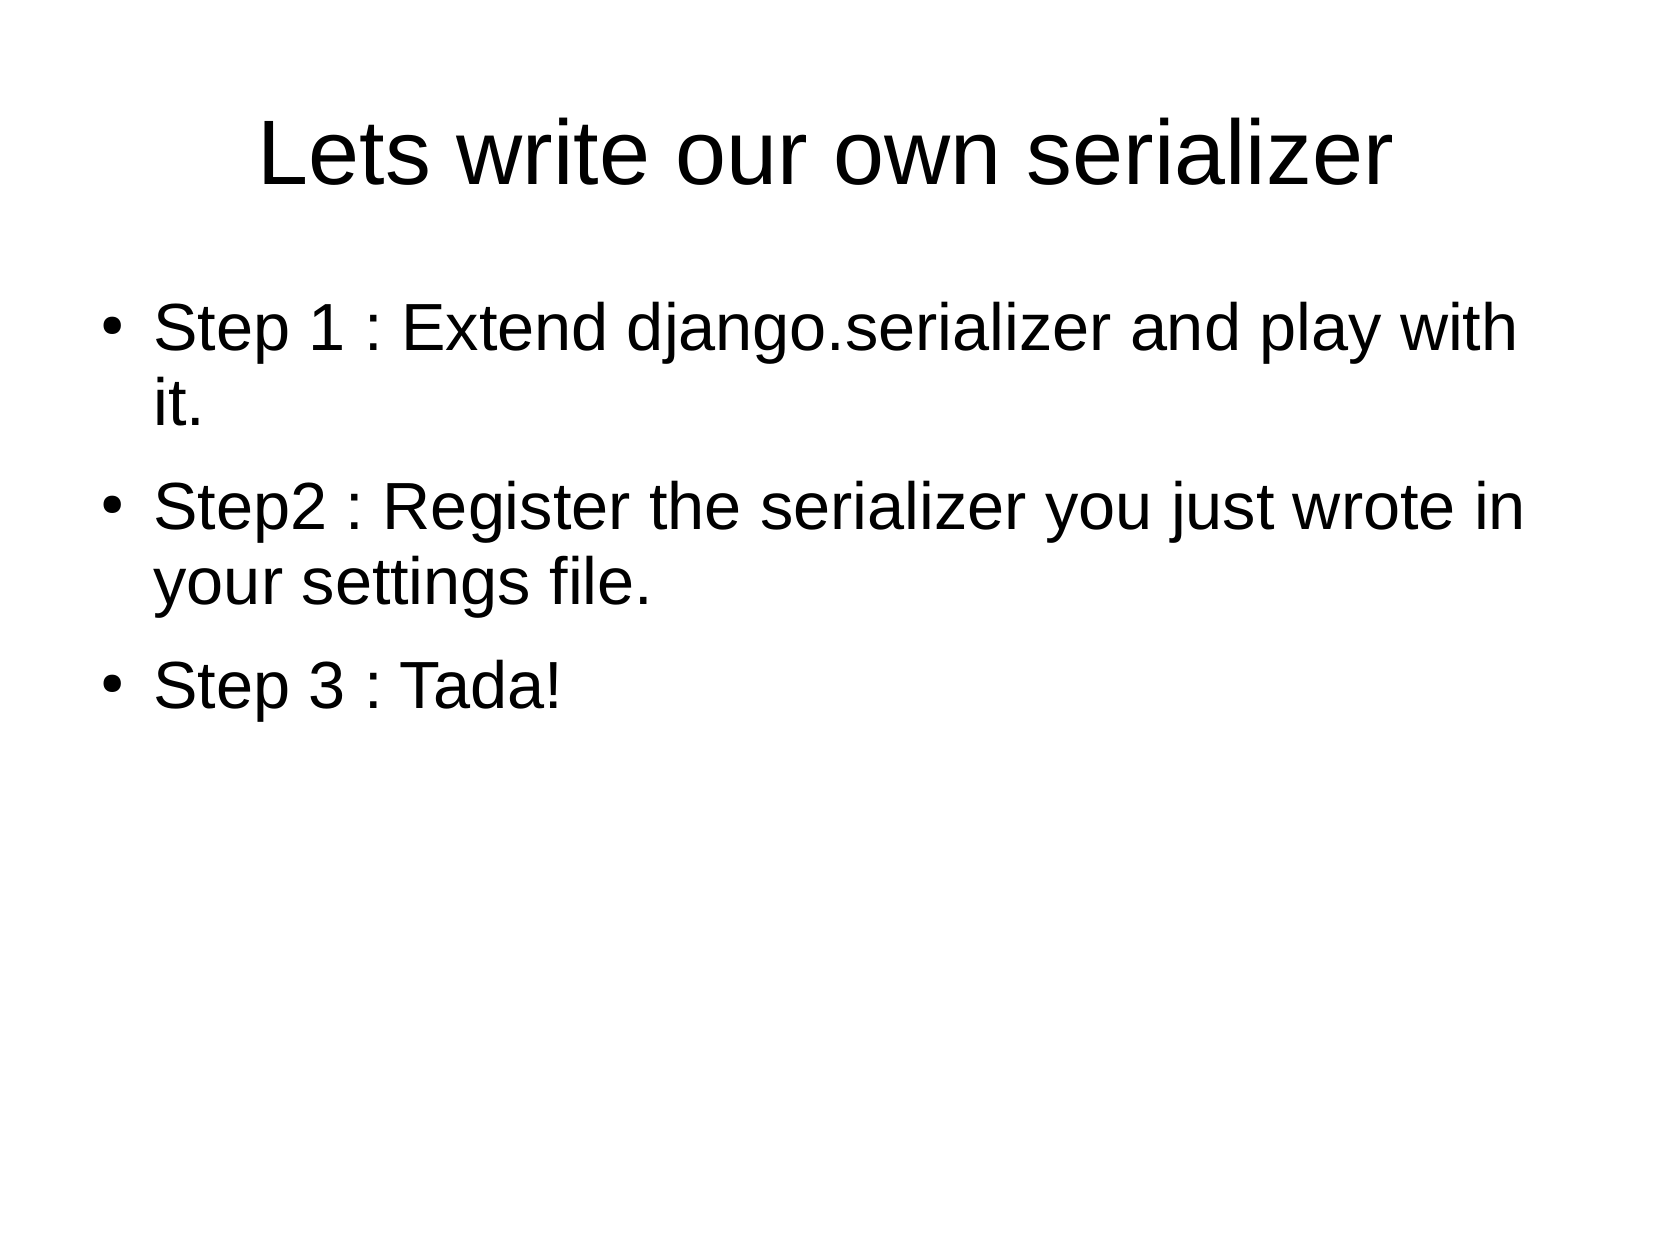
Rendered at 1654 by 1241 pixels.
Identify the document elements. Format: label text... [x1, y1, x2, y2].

list Step 1 : Extend django.serializer and play with it. Step2 : Register the serializer you just wrote in your settings file. Step 3 : Tada! [82, 290, 1571, 1109]
title Lets write our own serializer [82, 49, 1571, 257]
